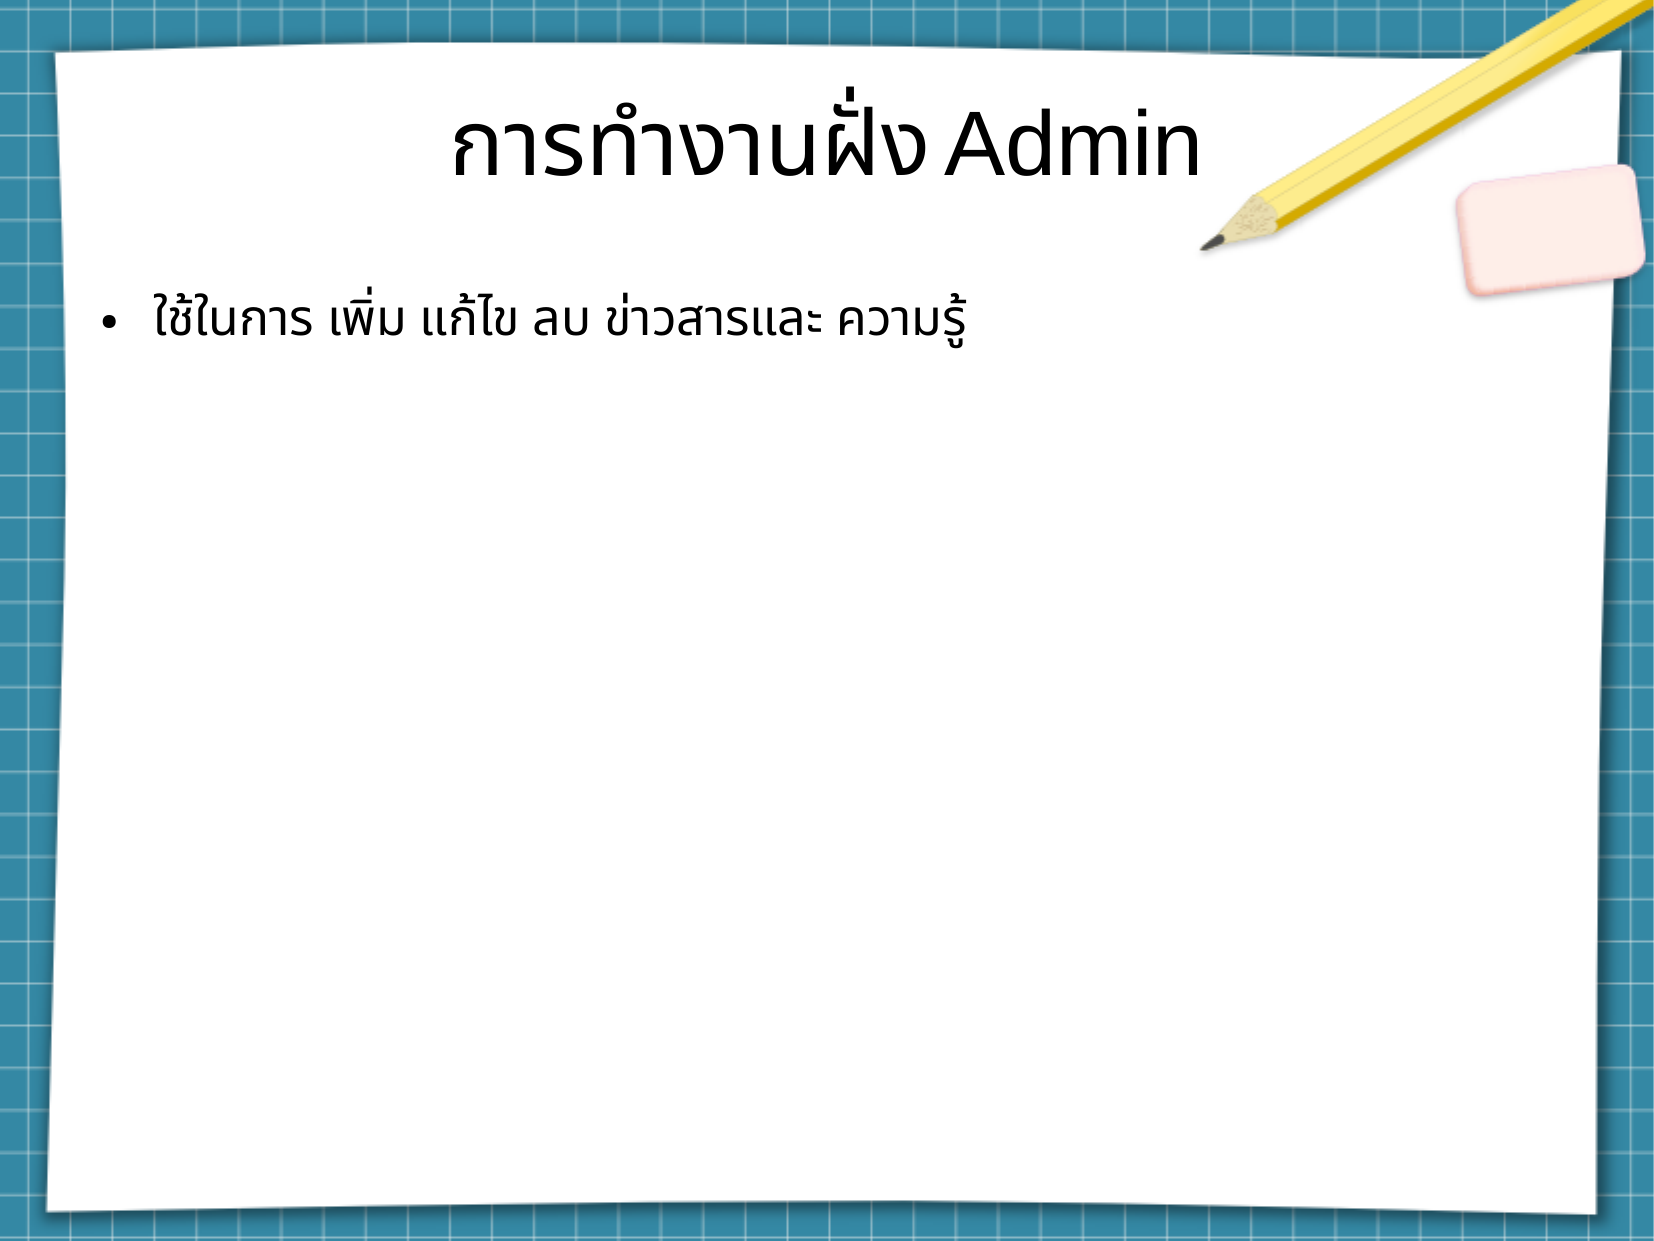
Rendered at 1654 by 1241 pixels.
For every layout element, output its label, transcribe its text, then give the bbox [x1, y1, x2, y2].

picture [0, 0, 1654, 1241]
title การทำงานฝั่ง Admin [82, 49, 1571, 257]
list ใช้ในการ เพิ่ม แก้ไข ลบ ข่าวสารและ ความรู้ [82, 290, 1571, 1010]
